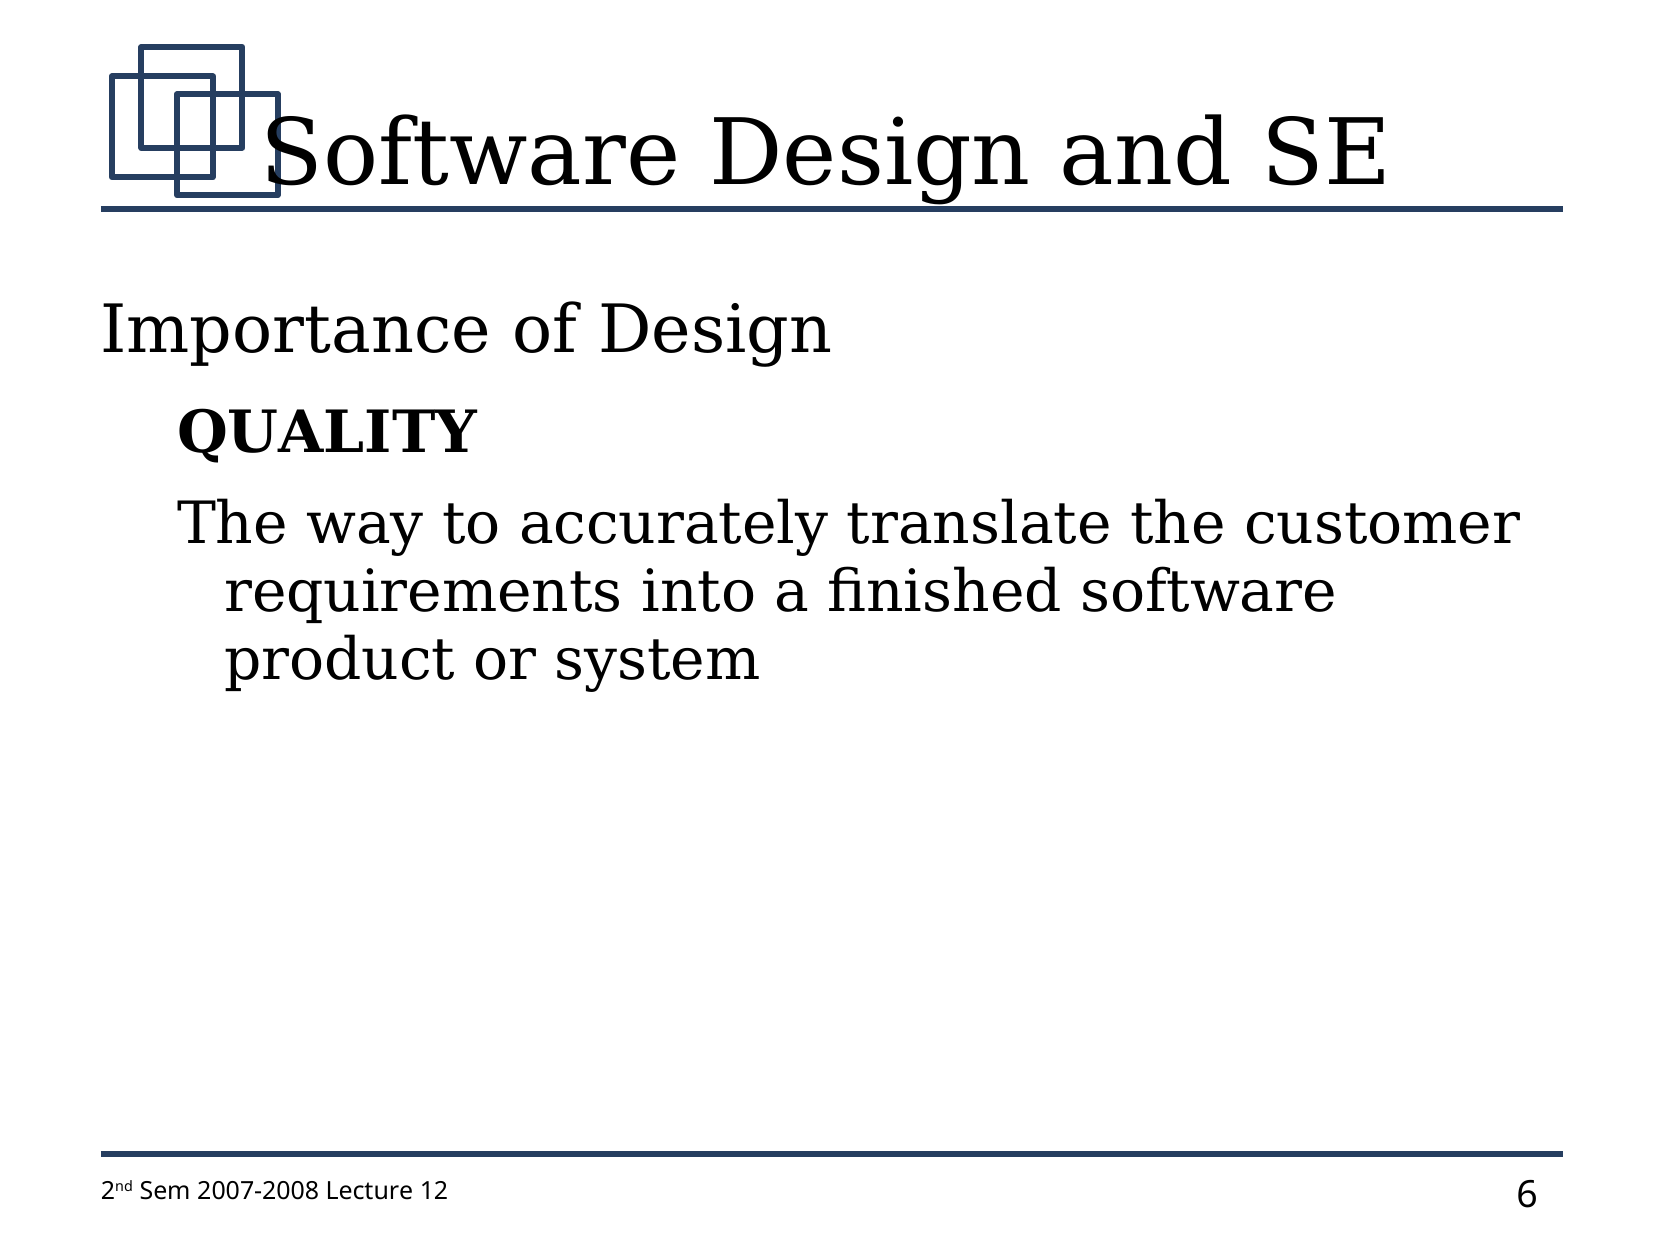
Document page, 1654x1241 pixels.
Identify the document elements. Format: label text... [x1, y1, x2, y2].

title Software Design and SE [82, 49, 1571, 257]
list Importance of Design QUALITY The way to accurately translate the customer requirements into a finished software product or system [82, 290, 1571, 1109]
